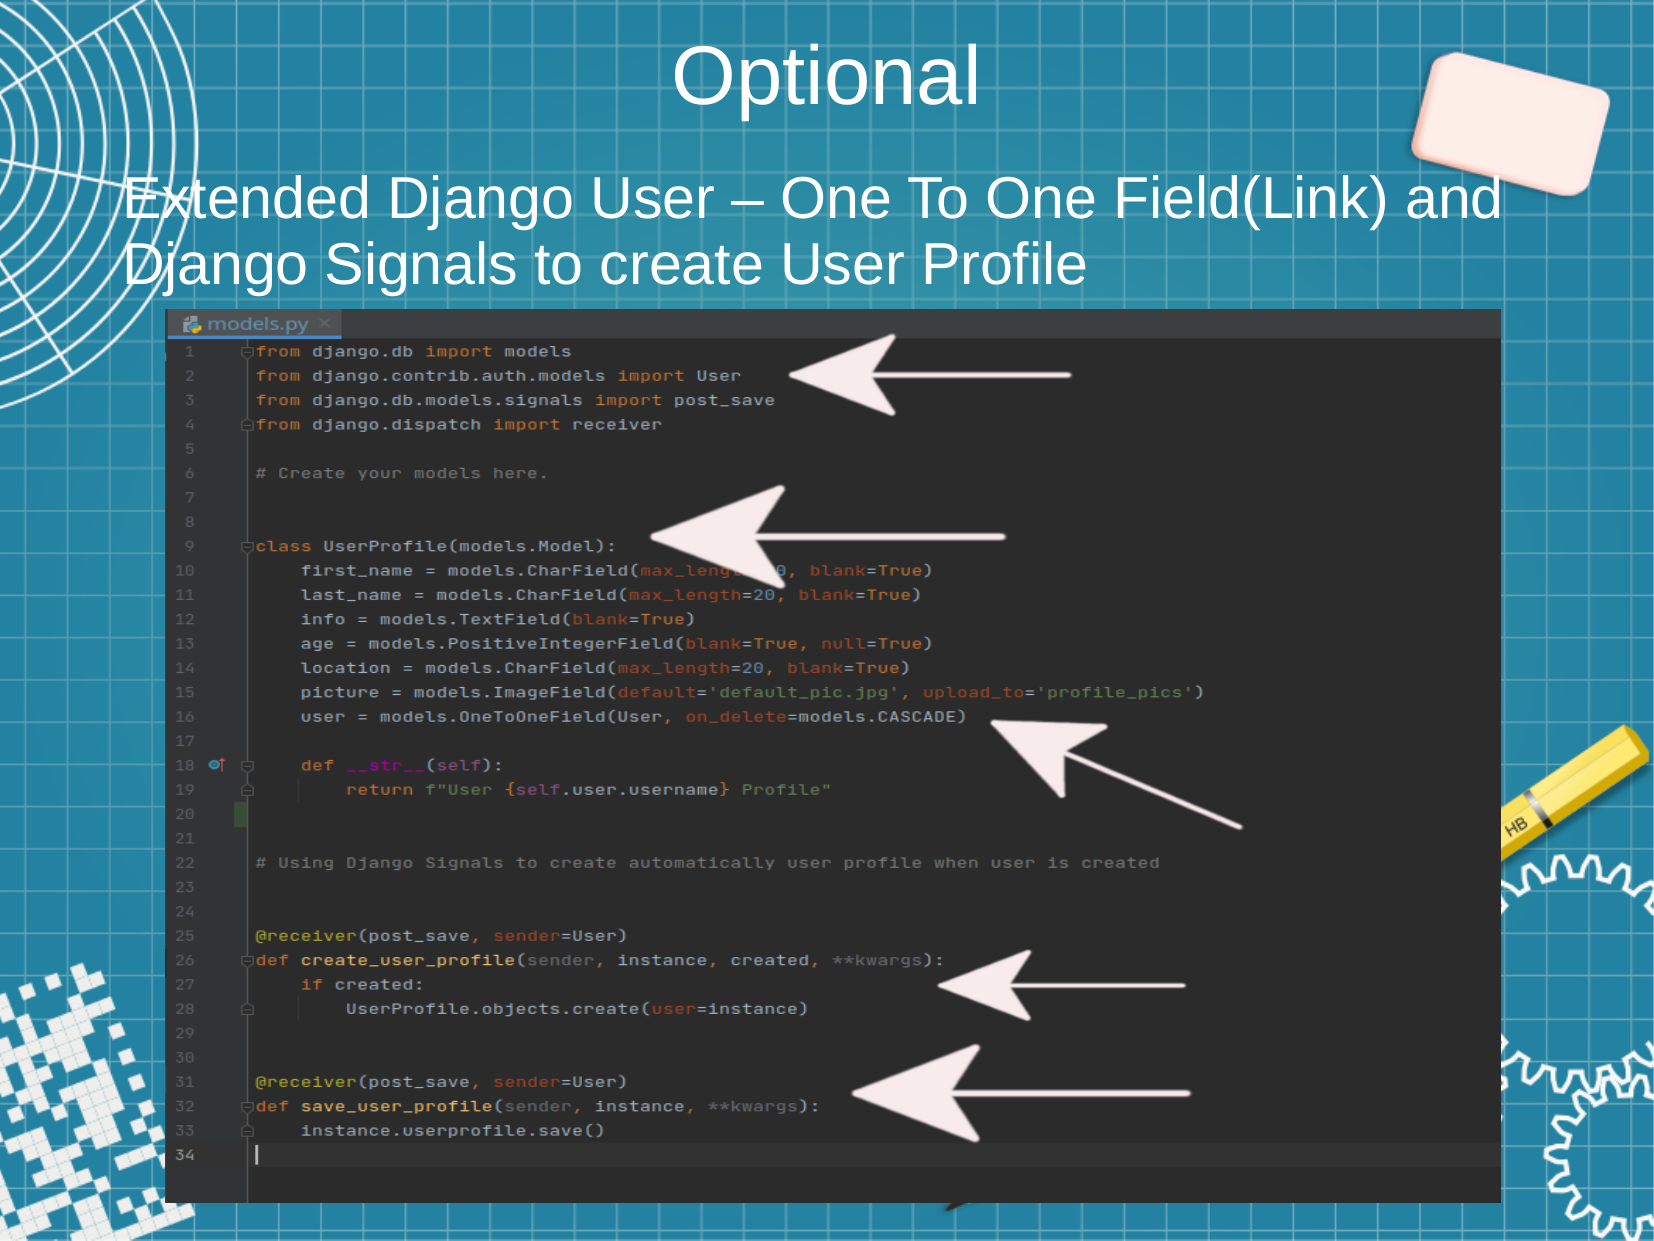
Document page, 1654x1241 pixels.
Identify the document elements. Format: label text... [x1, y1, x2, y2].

picture [0, 0, 1654, 1241]
title Optional [82, 1, 1571, 151]
list Extended Django User – One To One Field(Link) and Django Signals to create User Profile [71, 165, 1561, 301]
